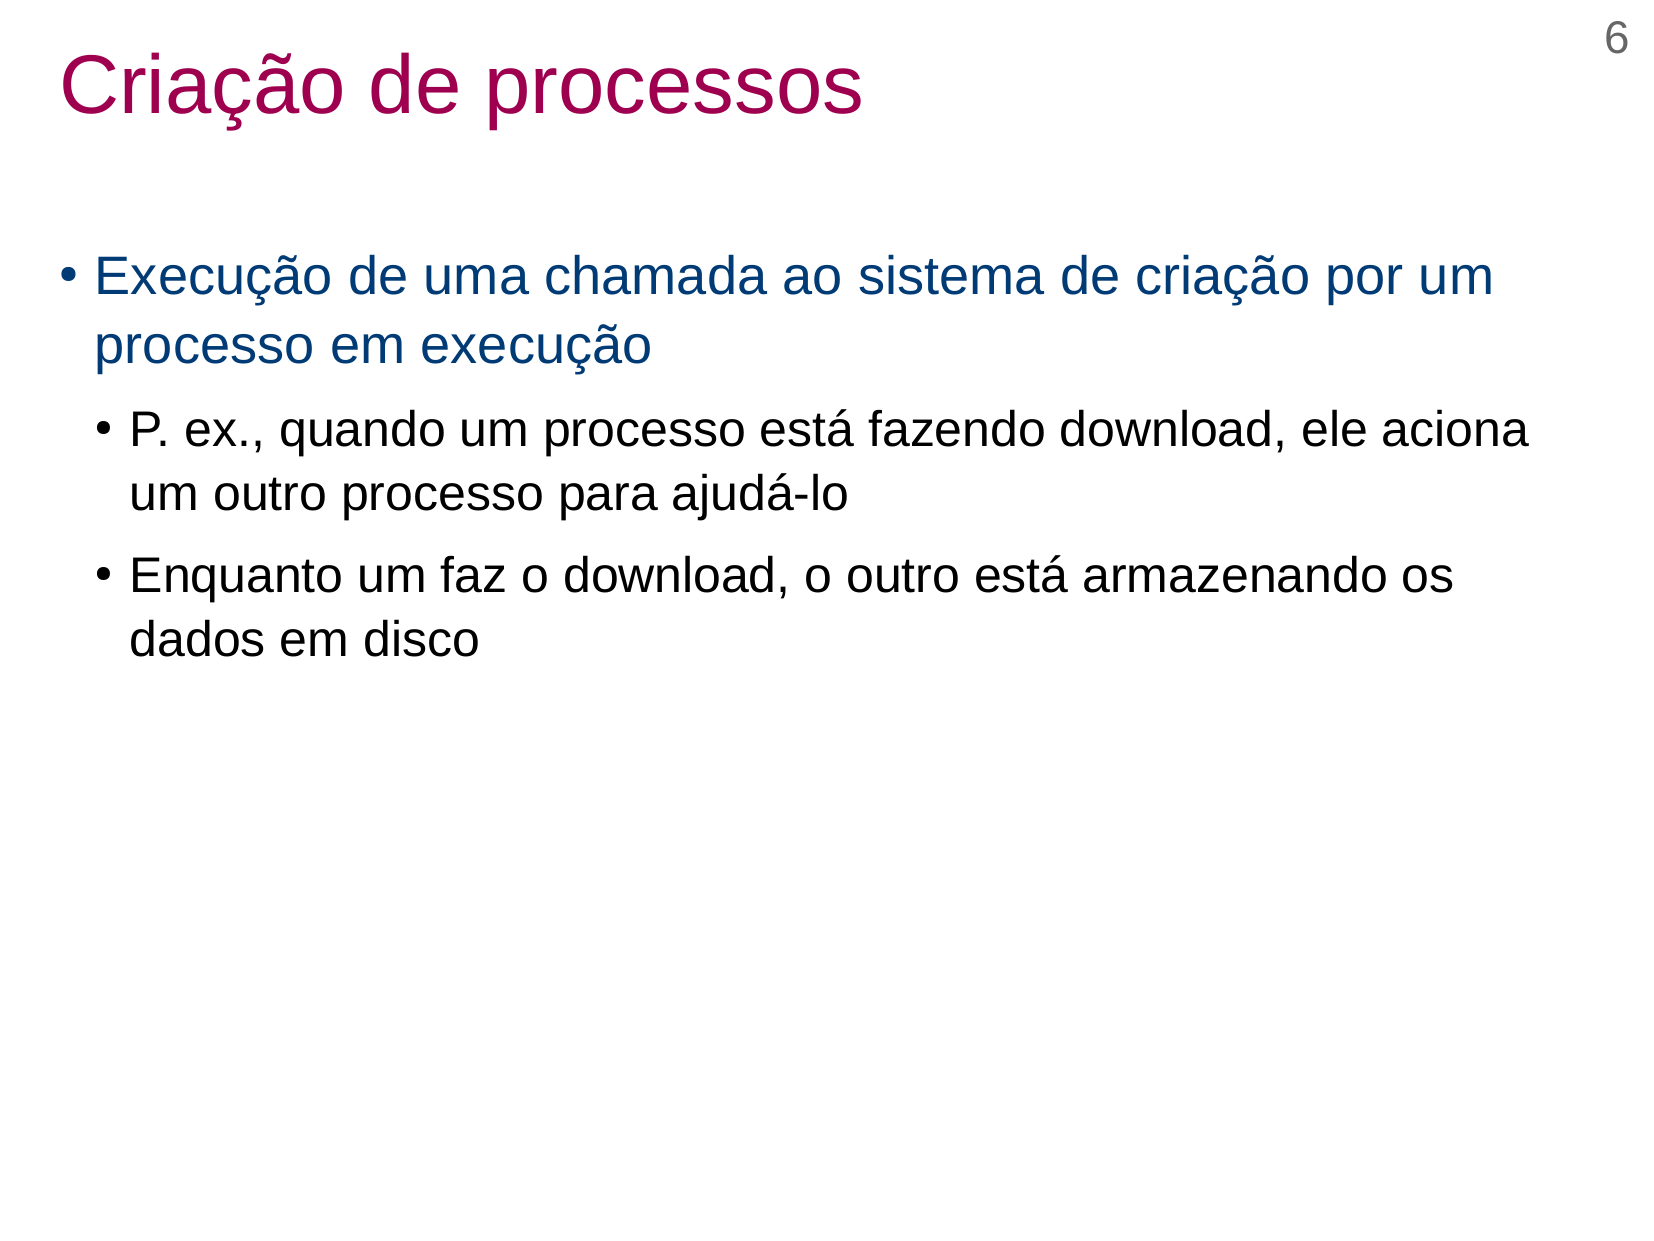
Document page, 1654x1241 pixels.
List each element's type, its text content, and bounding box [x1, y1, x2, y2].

title Criação de processos [59, 29, 1595, 148]
list Execução de uma chamada ao sistema de criação por um processo em execução P. ex., quando um processo está fazendo download, ele aciona um outro processo para ajudá-lo Enquanto um faz o download, o outro está armazenando os dados em disco [59, 236, 1595, 1211]
